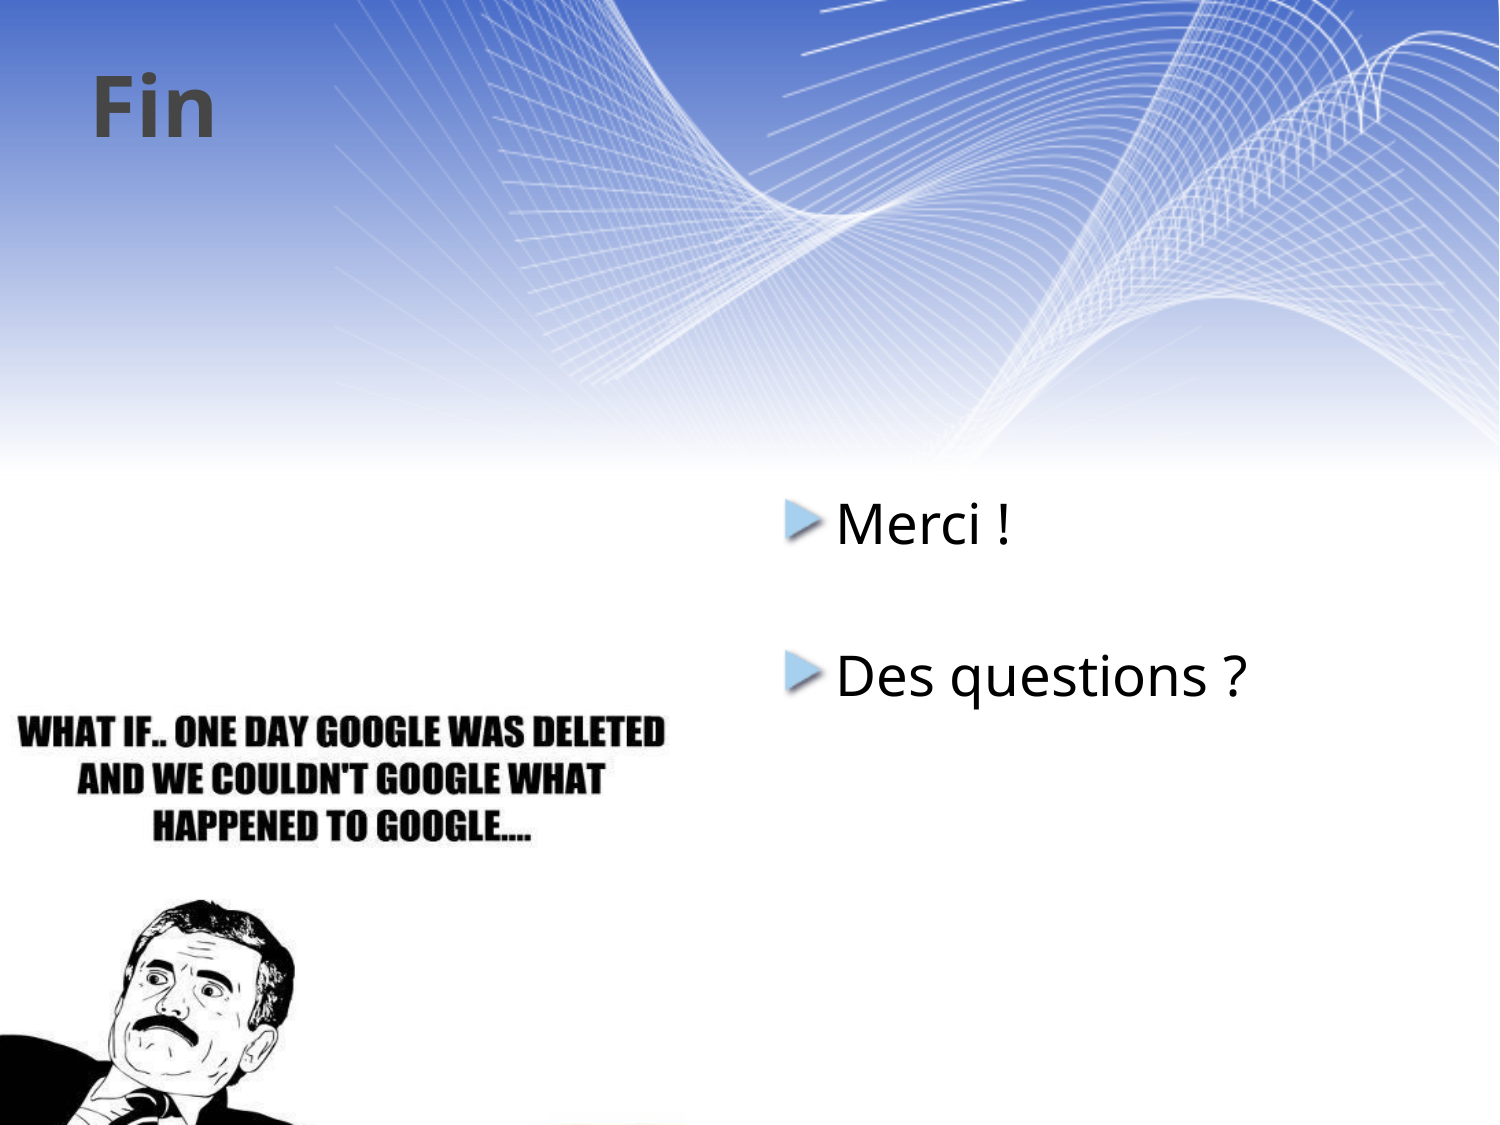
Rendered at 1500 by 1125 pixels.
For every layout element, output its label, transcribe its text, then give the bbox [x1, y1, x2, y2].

picture [0, 0, 1500, 1125]
title Fin [75, 45, 1425, 233]
list Merci ! Des questions ? [750, 481, 1500, 720]
